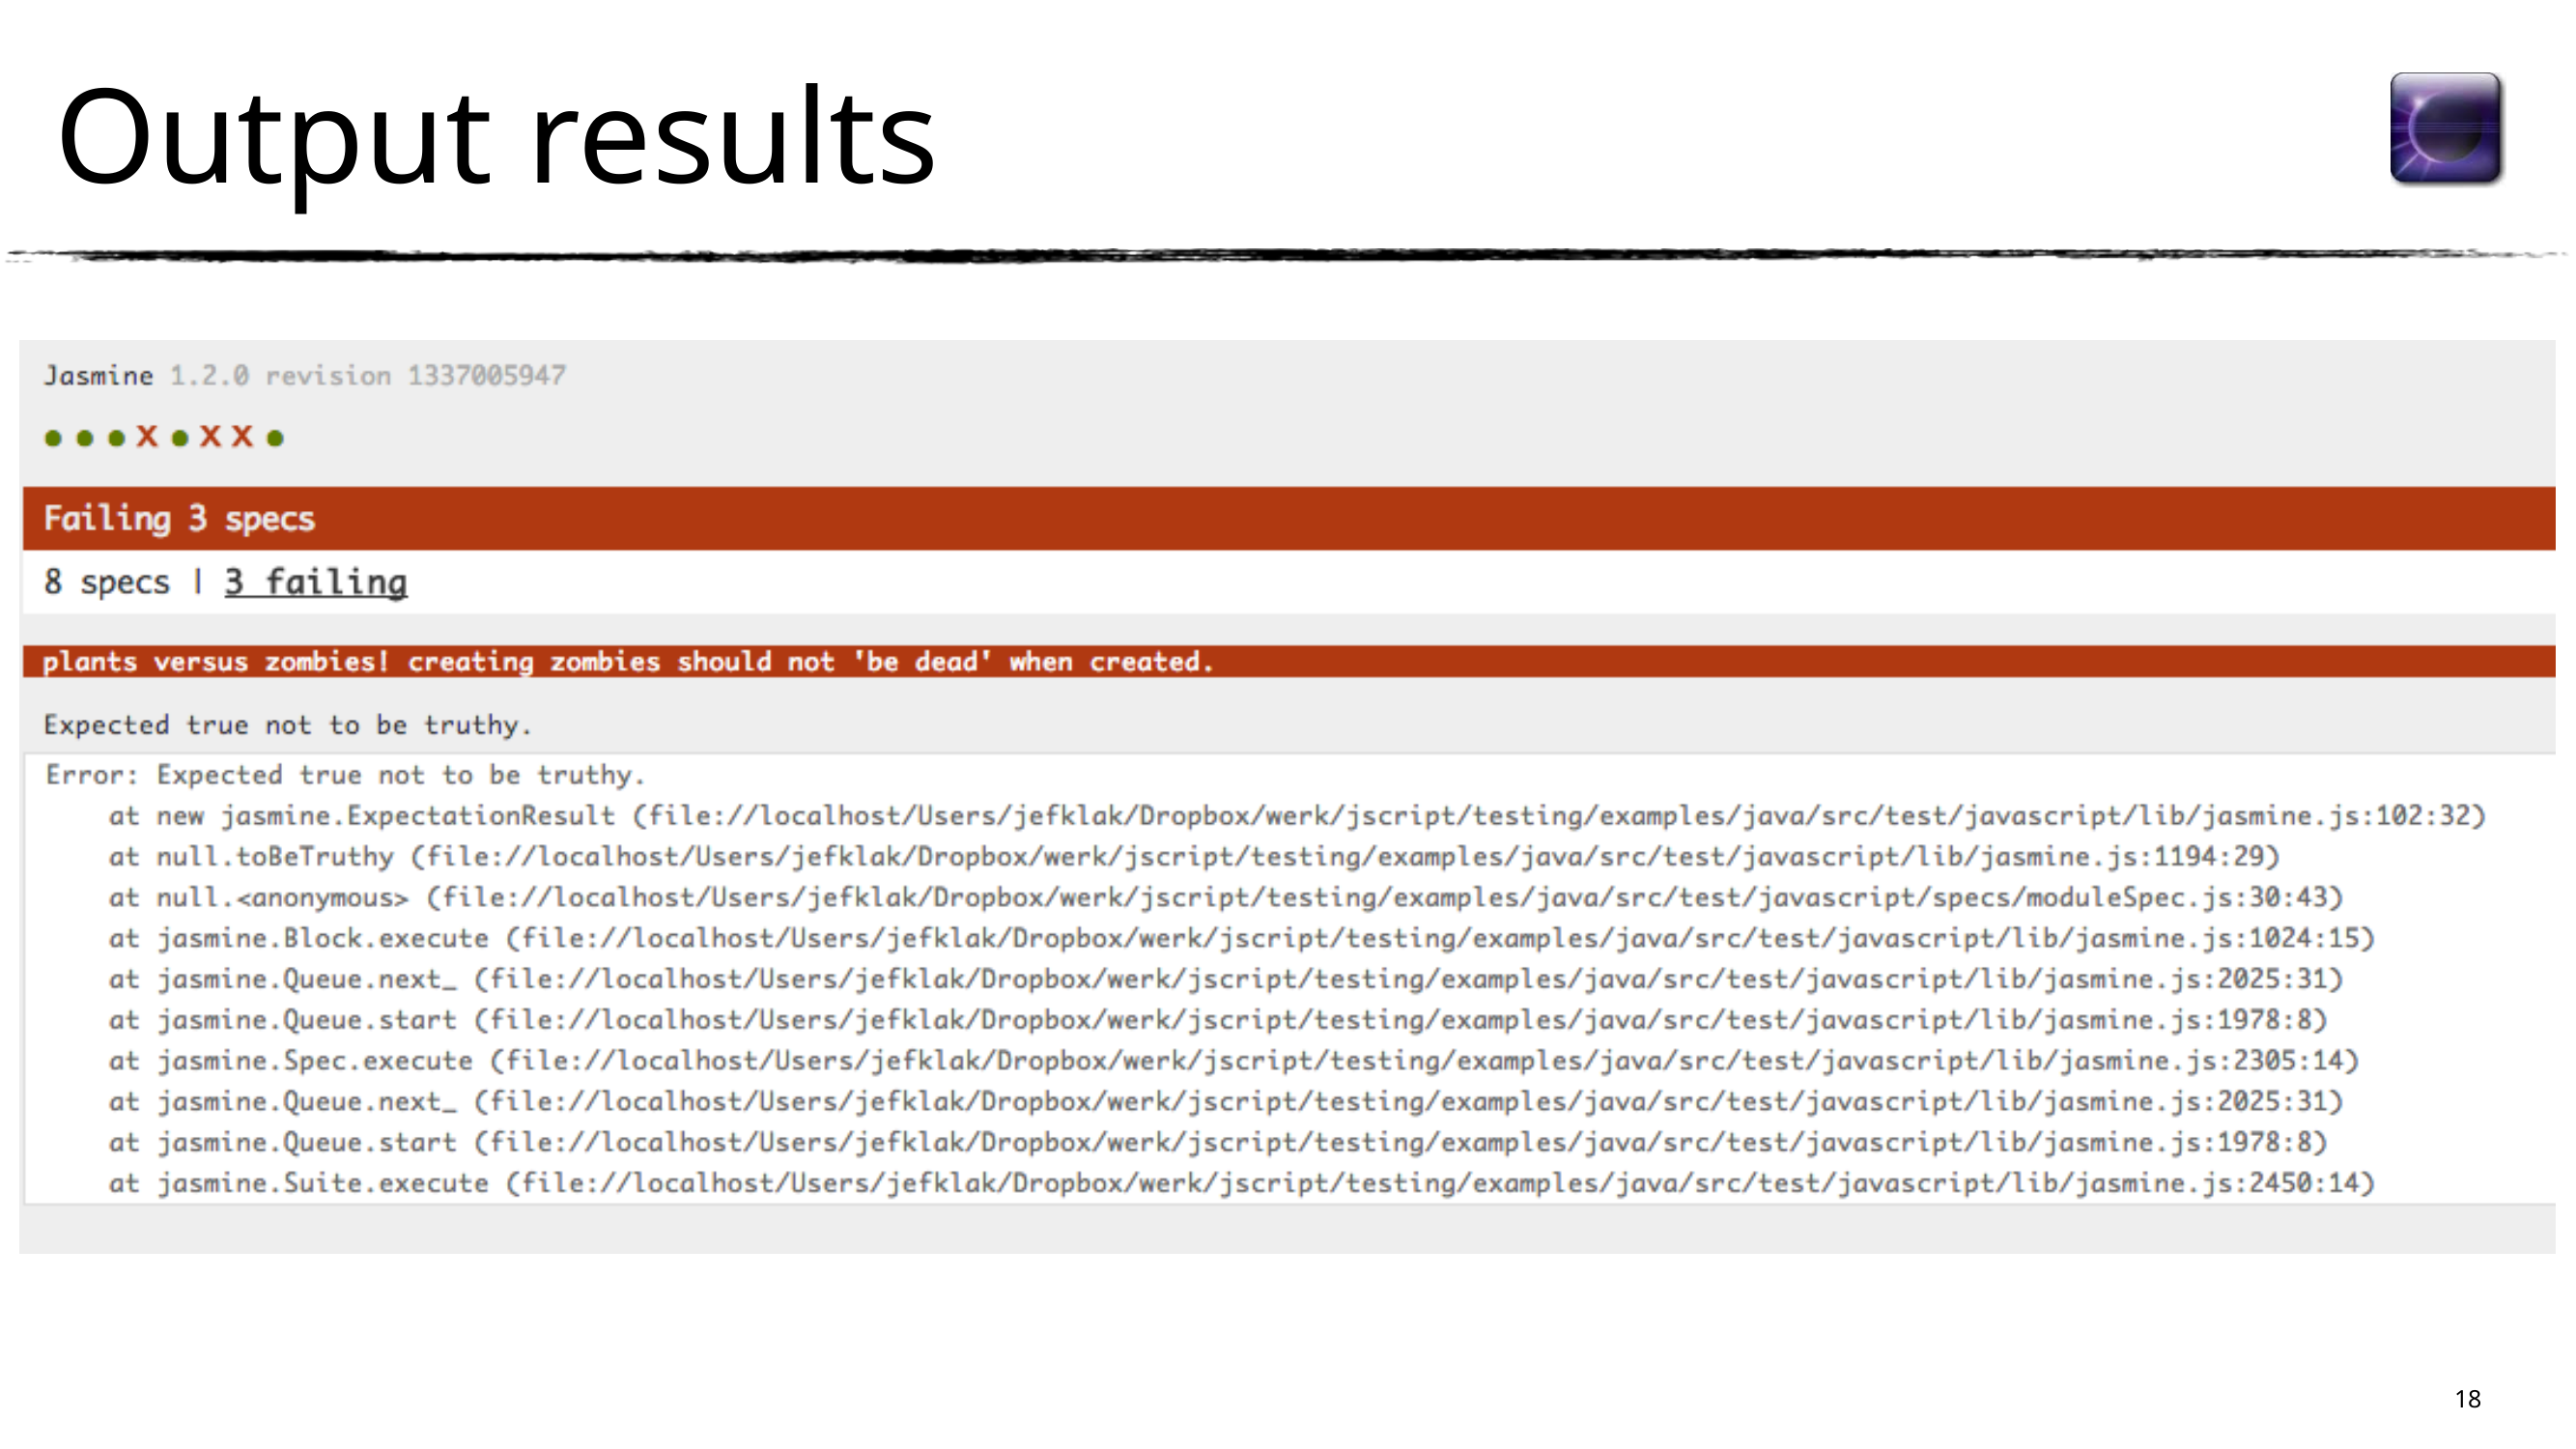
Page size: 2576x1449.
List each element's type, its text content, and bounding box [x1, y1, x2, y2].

text_box <number> [2447, 1376, 2490, 1421]
text_box Output results [45, 12, 2528, 250]
picture [0, 248, 2576, 268]
picture [2391, 72, 2506, 189]
picture [19, 340, 2556, 1254]
